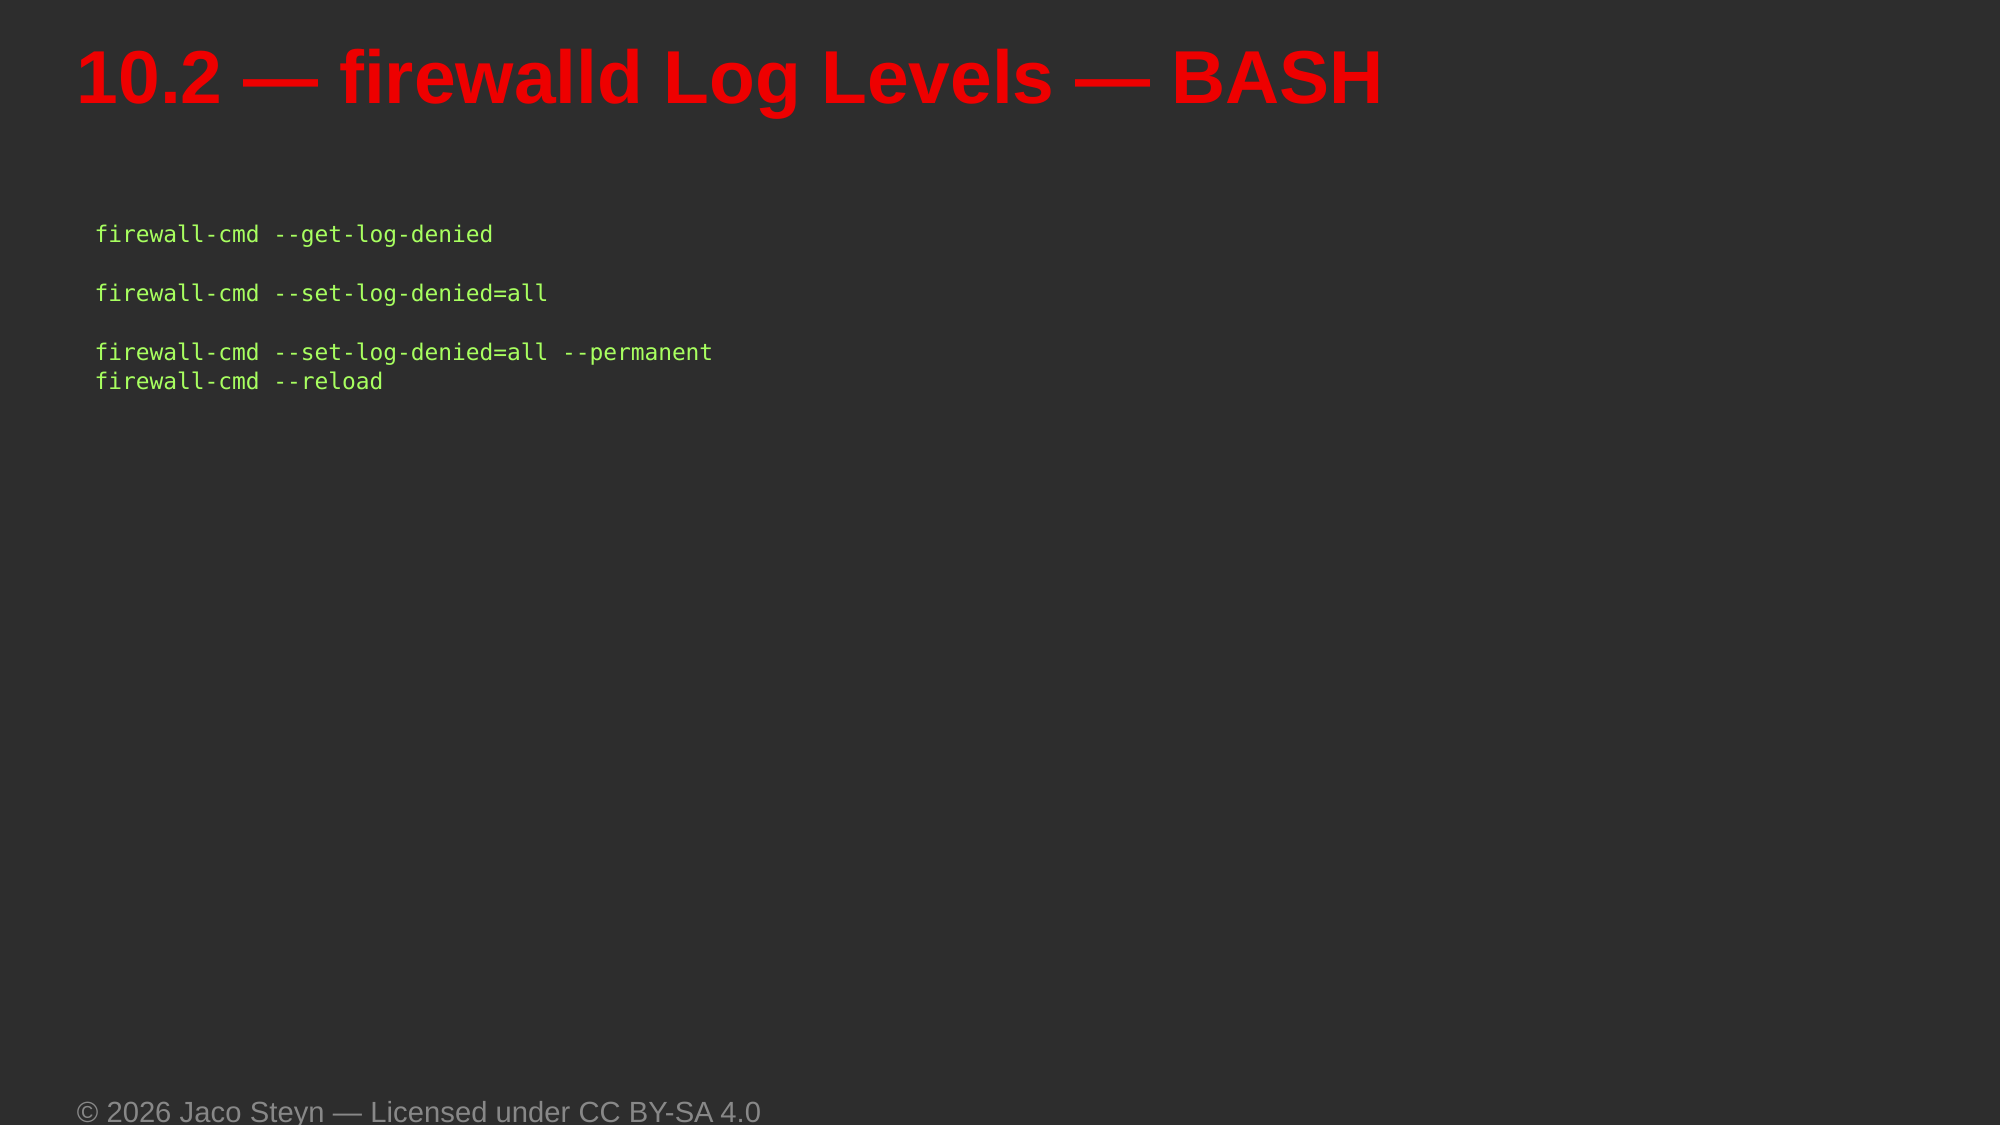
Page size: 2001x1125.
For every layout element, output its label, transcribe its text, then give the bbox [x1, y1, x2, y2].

text_box 10.2 — firewalld Log Levels — BASH [59, 23, 1942, 178]
text_box © 2026 Jaco Steyn — Licensed under CC BY-SA 4.0 [59, 1083, 1942, 1120]
text_box firewall-cmd --get-log-denied firewall-cmd --set-log-denied=all firewall-cmd --set-log-denied=all --permanent firewall-cmd --reload [59, 194, 1942, 1052]
